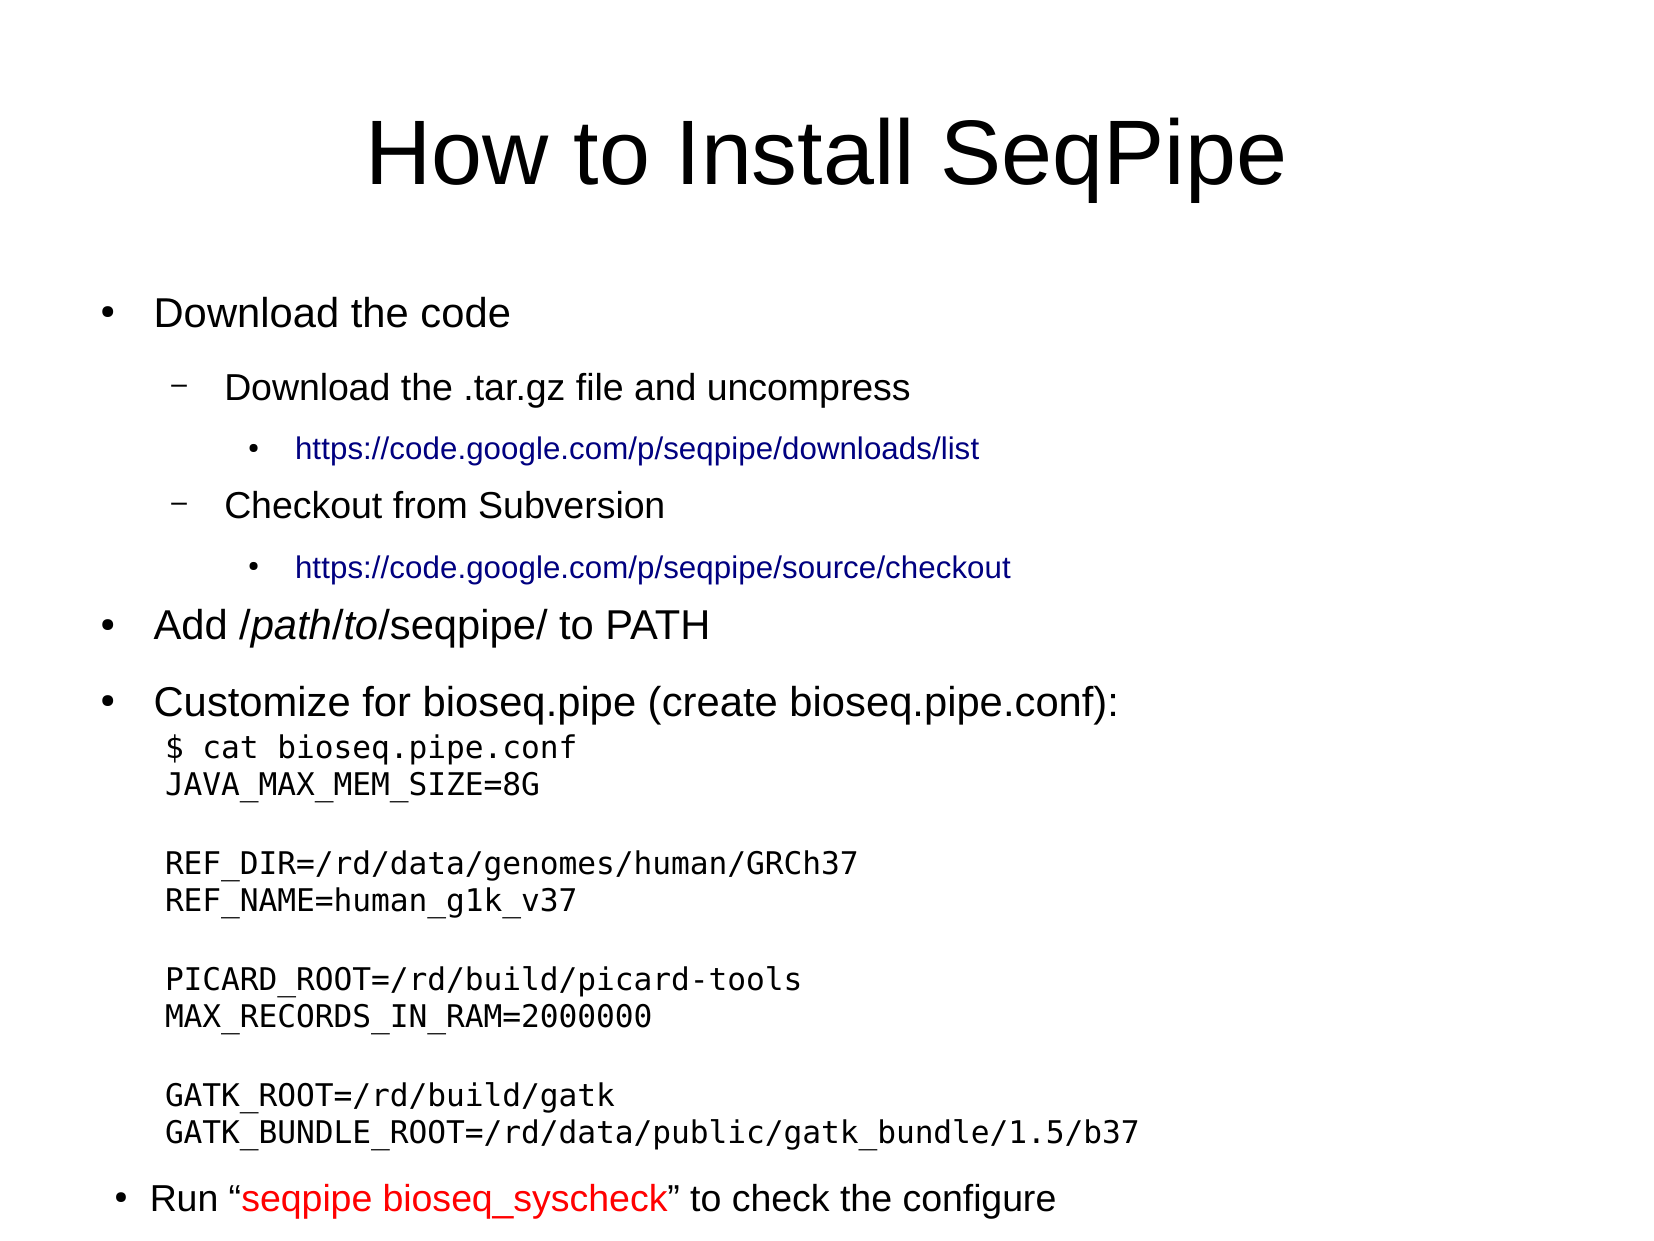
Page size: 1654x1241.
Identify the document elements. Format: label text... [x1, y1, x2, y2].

text_box Run “seqpipe bioseq_syscheck” to check the configure [99, 1169, 1300, 1227]
list Download the code Download the .tar.gz file and uncompress https://code.google.com/p/seqpipe/downloads/list Checkout from Subversion https://code.google.com/p/seqpipe/source/checkout Add /path/to/seqpipe/ to PATH Customize for bioseq.pipe (create bioseq.pipe.conf): [82, 290, 1538, 1010]
title How to Install SeqPipe [82, 49, 1571, 257]
text_box $ cat bioseq.pipe.conf JAVA_MAX_MEM_SIZE=8G REF_DIR=/rd/data/genomes/human/GRCh37 REF_NAME=human_g1k_v37 PICARD_ROOT=/rd/build/picard-tools MAX_RECORDS_IN_RAM=2000000 GATK_ROOT=/rd/build/gatk GATK_BUNDLE_ROOT=/rd/data/public/gatk_bundle/1.5/b37 [150, 722, 1520, 1158]
